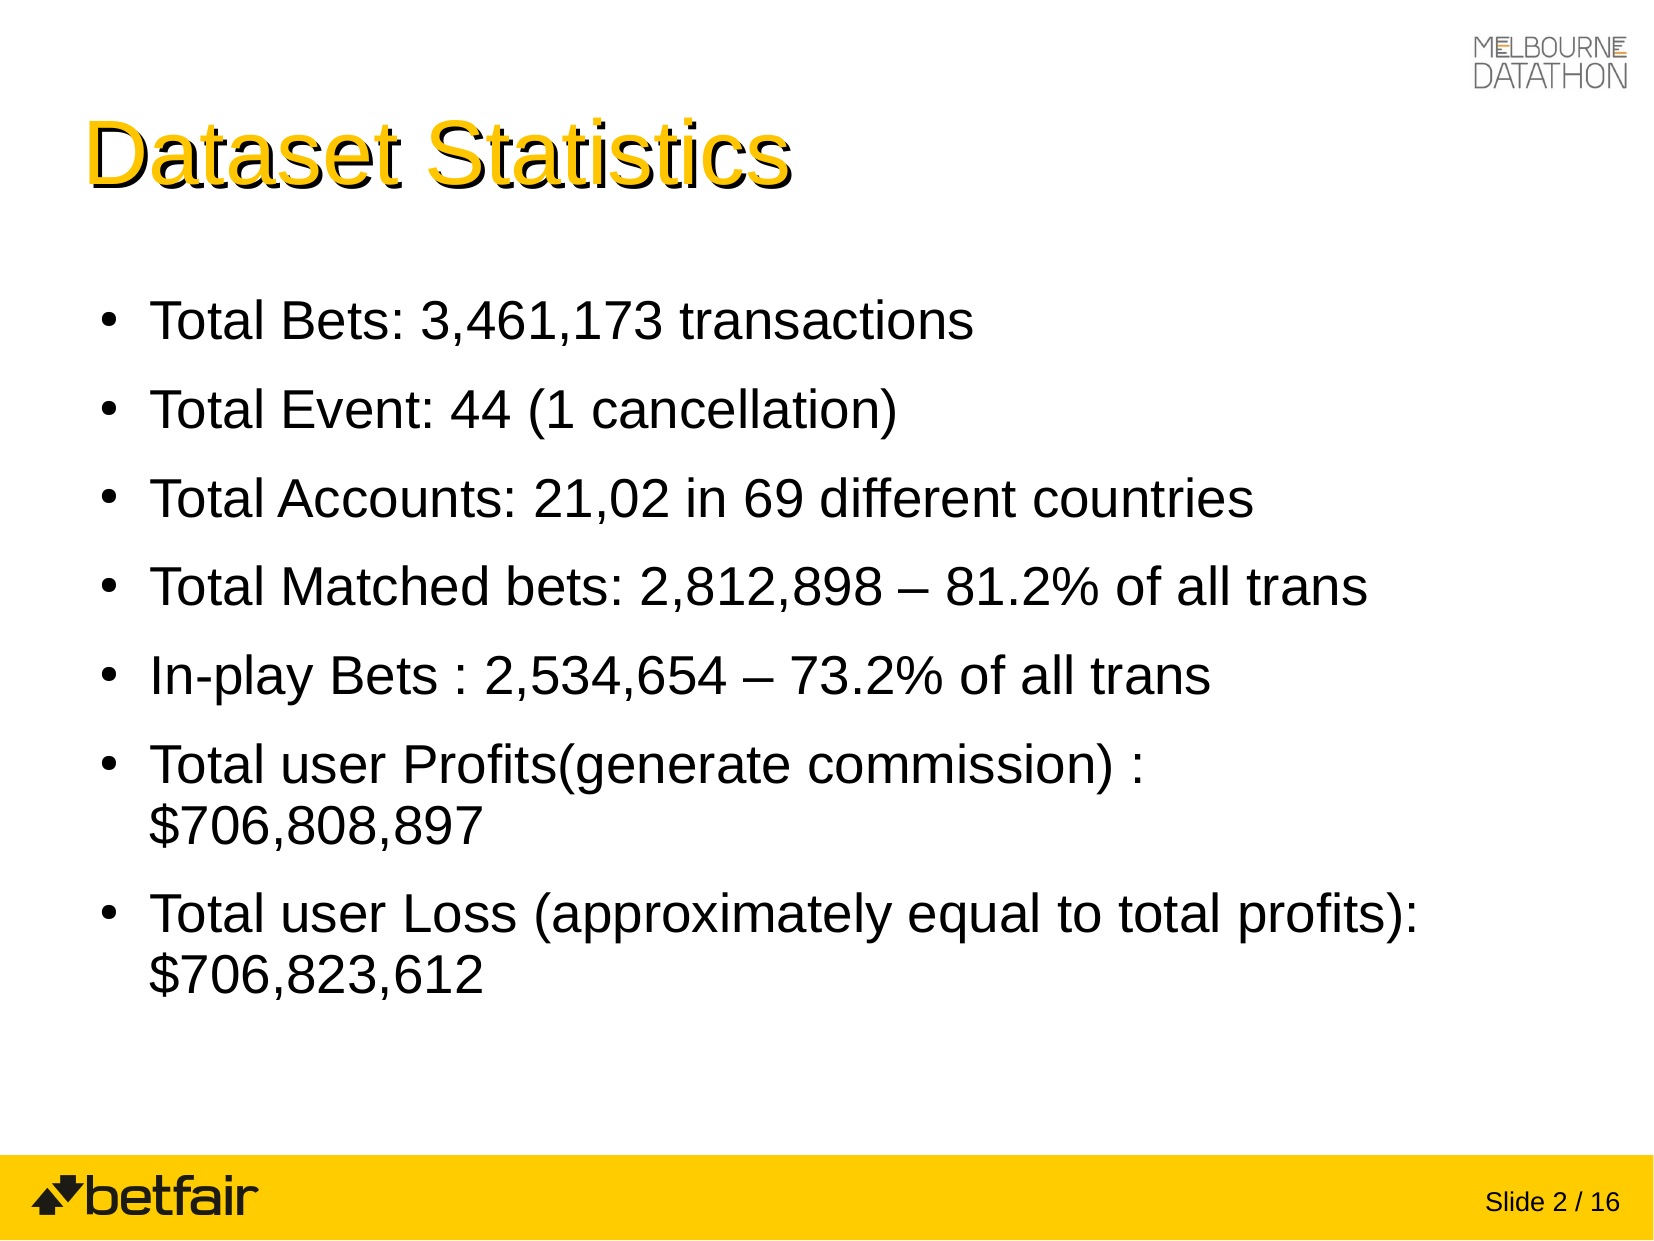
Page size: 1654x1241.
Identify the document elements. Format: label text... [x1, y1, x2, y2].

picture [31, 1175, 259, 1215]
title Dataset Statistics [82, 49, 1571, 257]
list Total Bets: 3,461,173 transactions Total Event: 44 (1 cancellation) Total Accounts: 21,02 in 69 different countries Total Matched bets: 2,812,898 – 81.2% of all trans In-play Bets : 2,534,654 – 73.2% of all trans Total user Profits(generate commission) : $706,808,897 Total user Loss (approximately equal to total profits): $706,823,612 [82, 290, 1571, 1010]
picture [1470, 33, 1630, 92]
